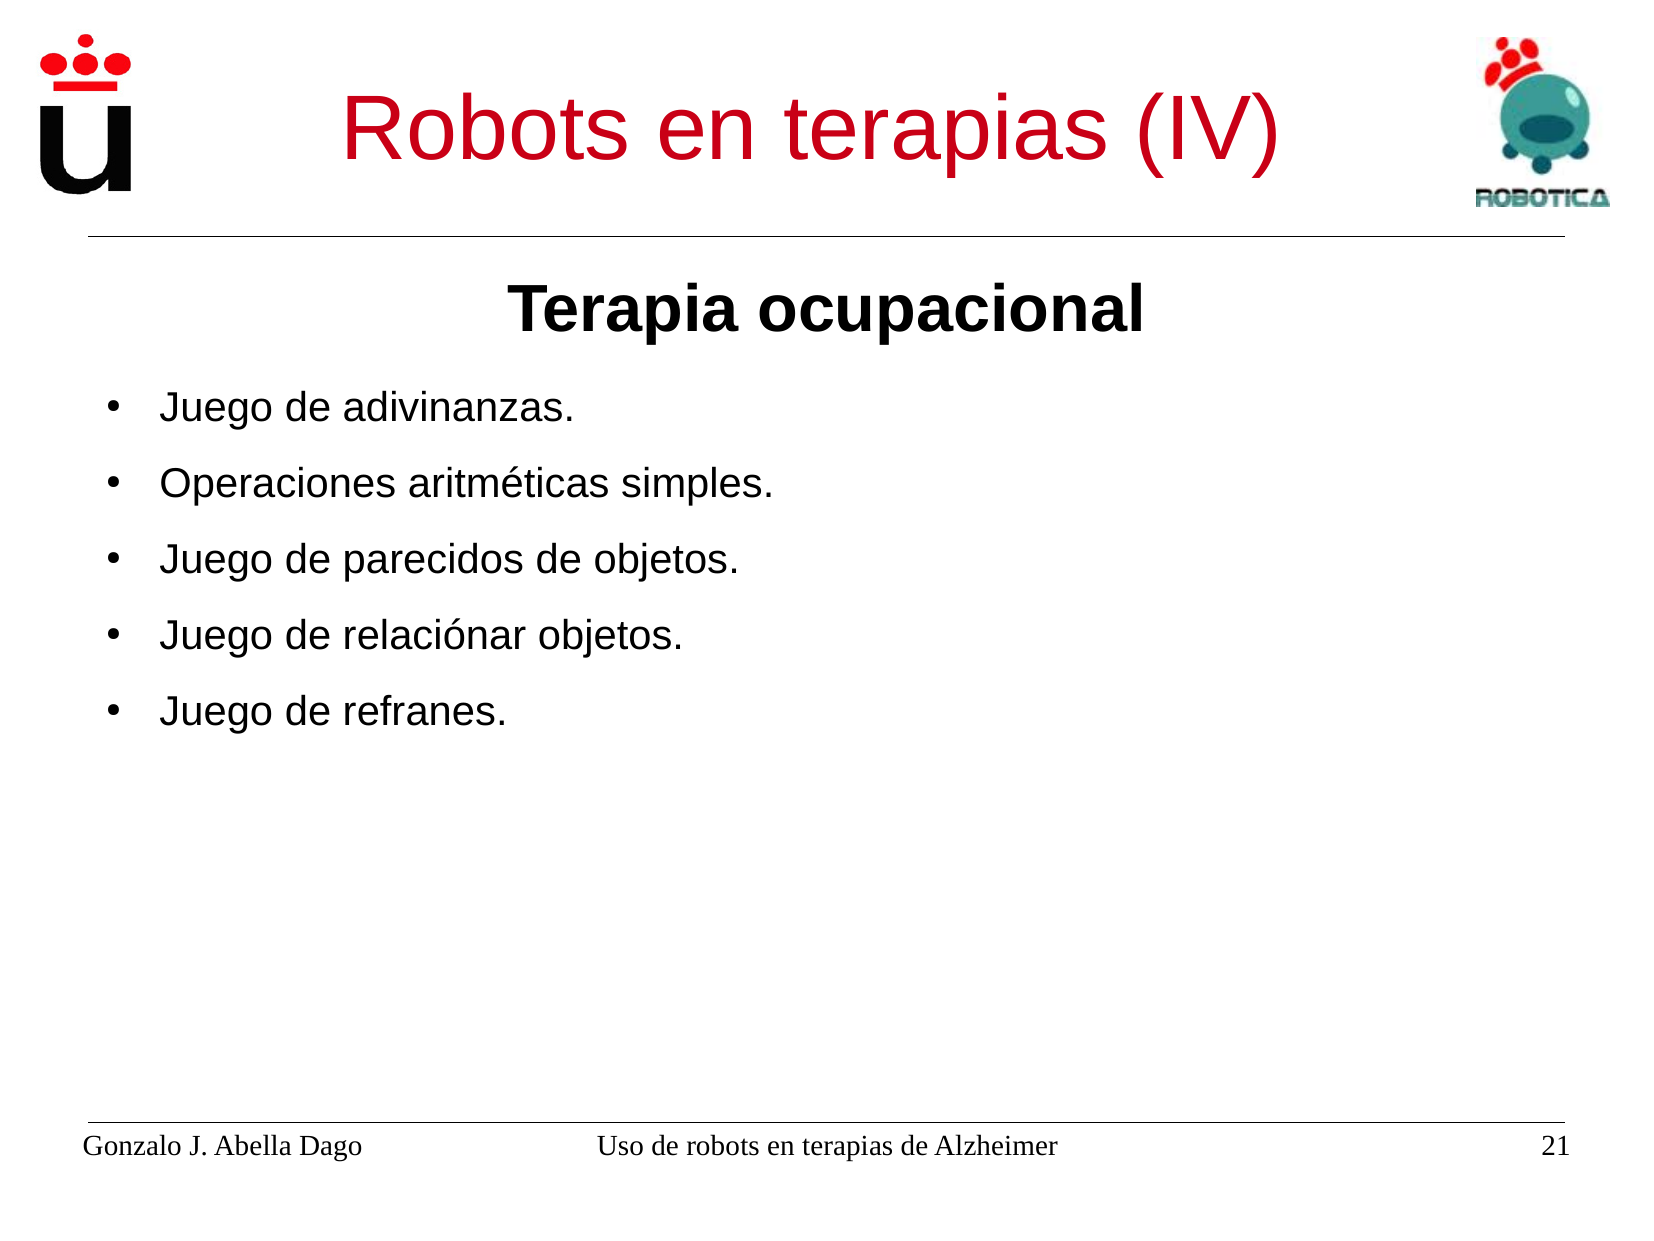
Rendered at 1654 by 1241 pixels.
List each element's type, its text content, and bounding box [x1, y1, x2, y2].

list Juego de adivinanzas. Operaciones aritméticas simples. Juego de parecidos de objetos. Juego de relaciónar objetos. Juego de refranes. [88, 383, 1572, 1085]
picture [1476, 37, 1610, 207]
text_box Terapia ocupacional [88, 264, 1565, 354]
title Robots en terapias (IV) [206, 76, 1418, 180]
picture [29, 29, 148, 207]
